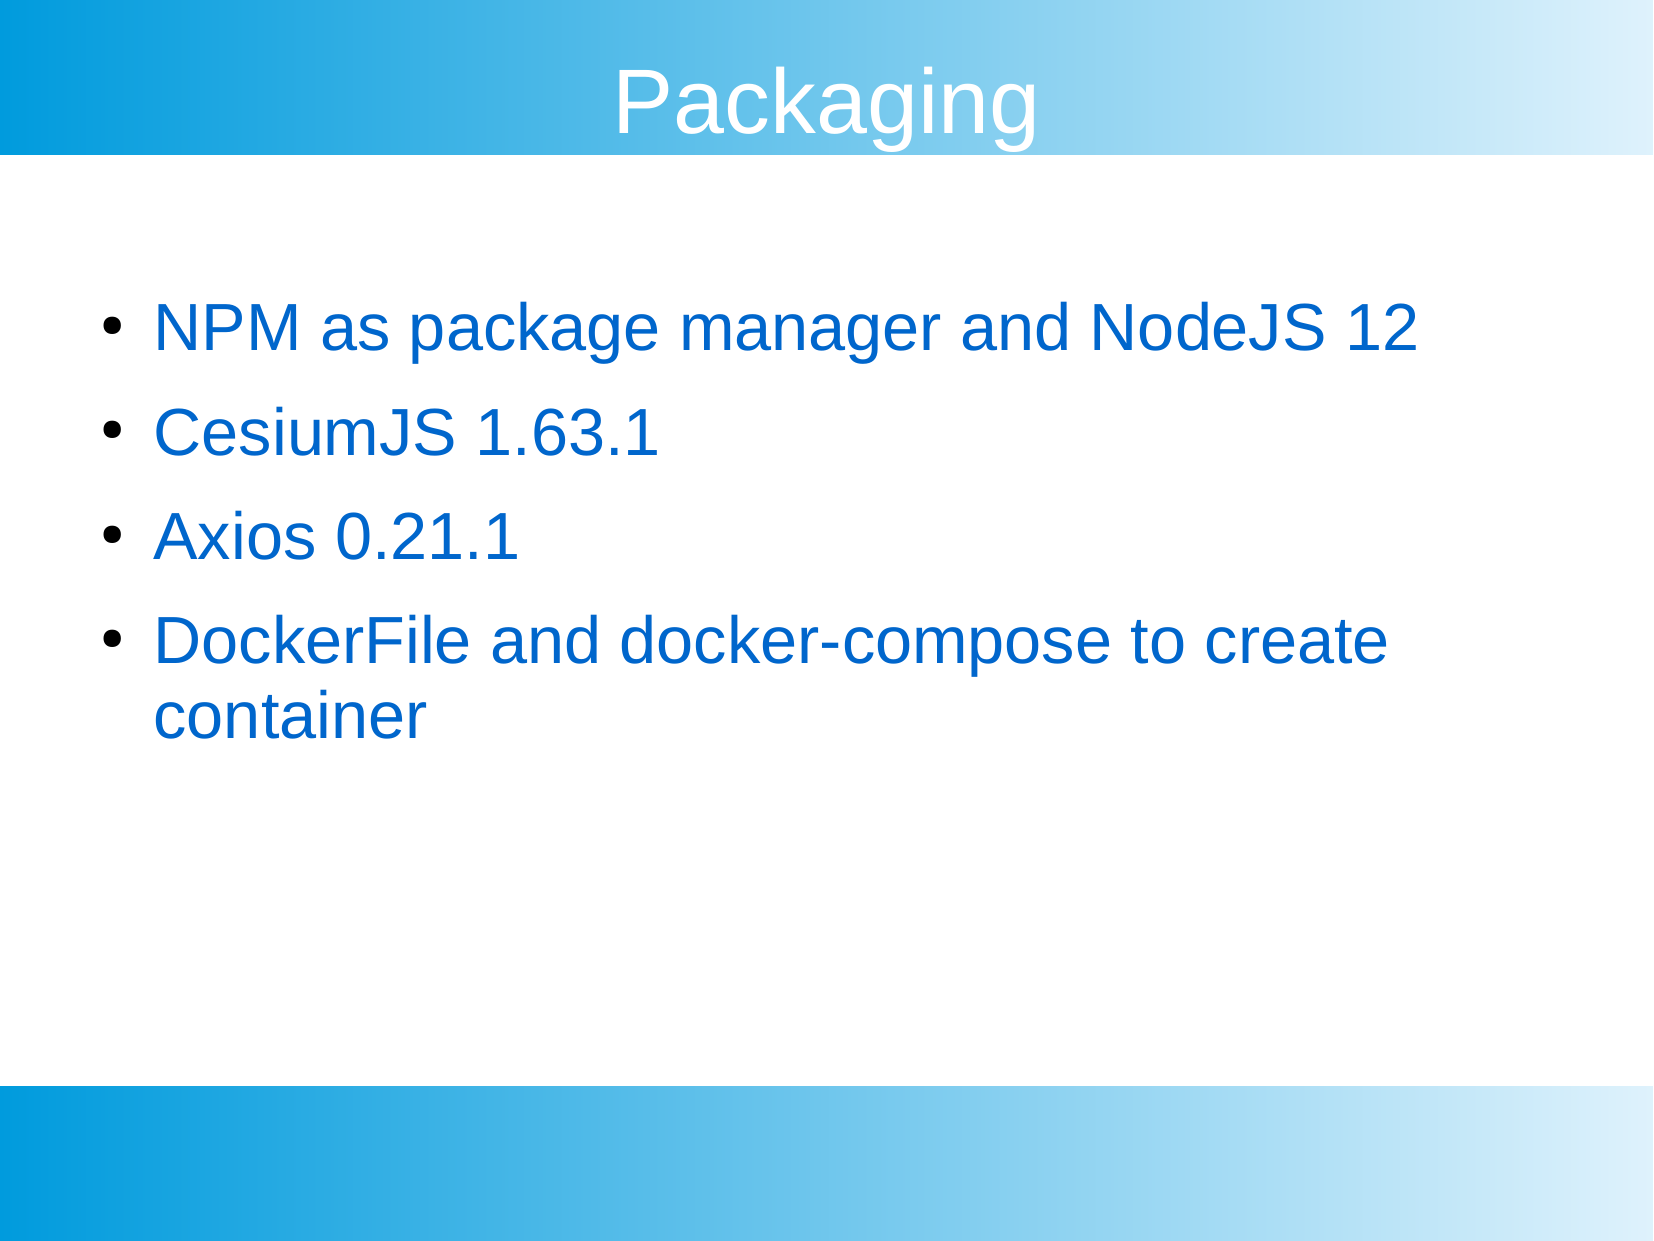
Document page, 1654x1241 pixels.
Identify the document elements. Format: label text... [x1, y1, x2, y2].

list NPM as package manager and NodeJS 12 CesiumJS 1.63.1 Axios 0.21.1 DockerFile and docker-compose to create container [82, 290, 1571, 1010]
title Packaging [82, 49, 1571, 155]
